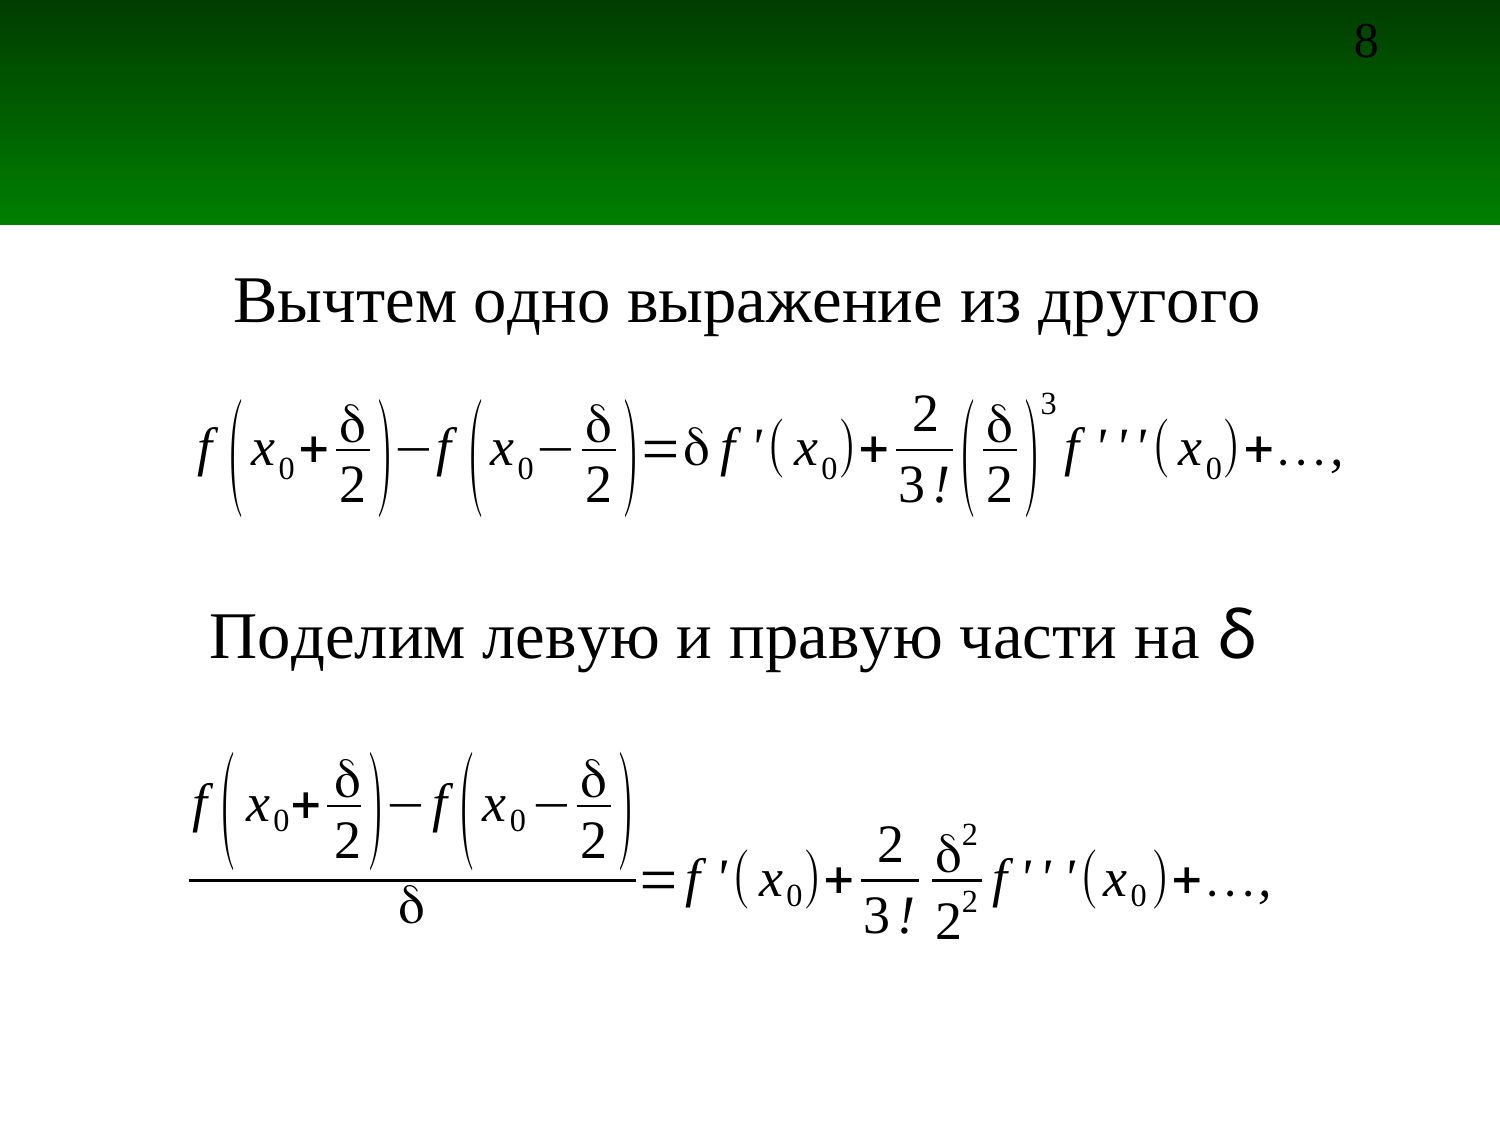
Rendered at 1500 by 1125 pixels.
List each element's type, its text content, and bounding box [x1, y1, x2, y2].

text_box Поделим левую и правую части на δ [194, 584, 1273, 680]
text_box Вычтем одно выражение из другого [218, 248, 1270, 343]
chart [172, 750, 1286, 952]
chart [183, 384, 1359, 520]
